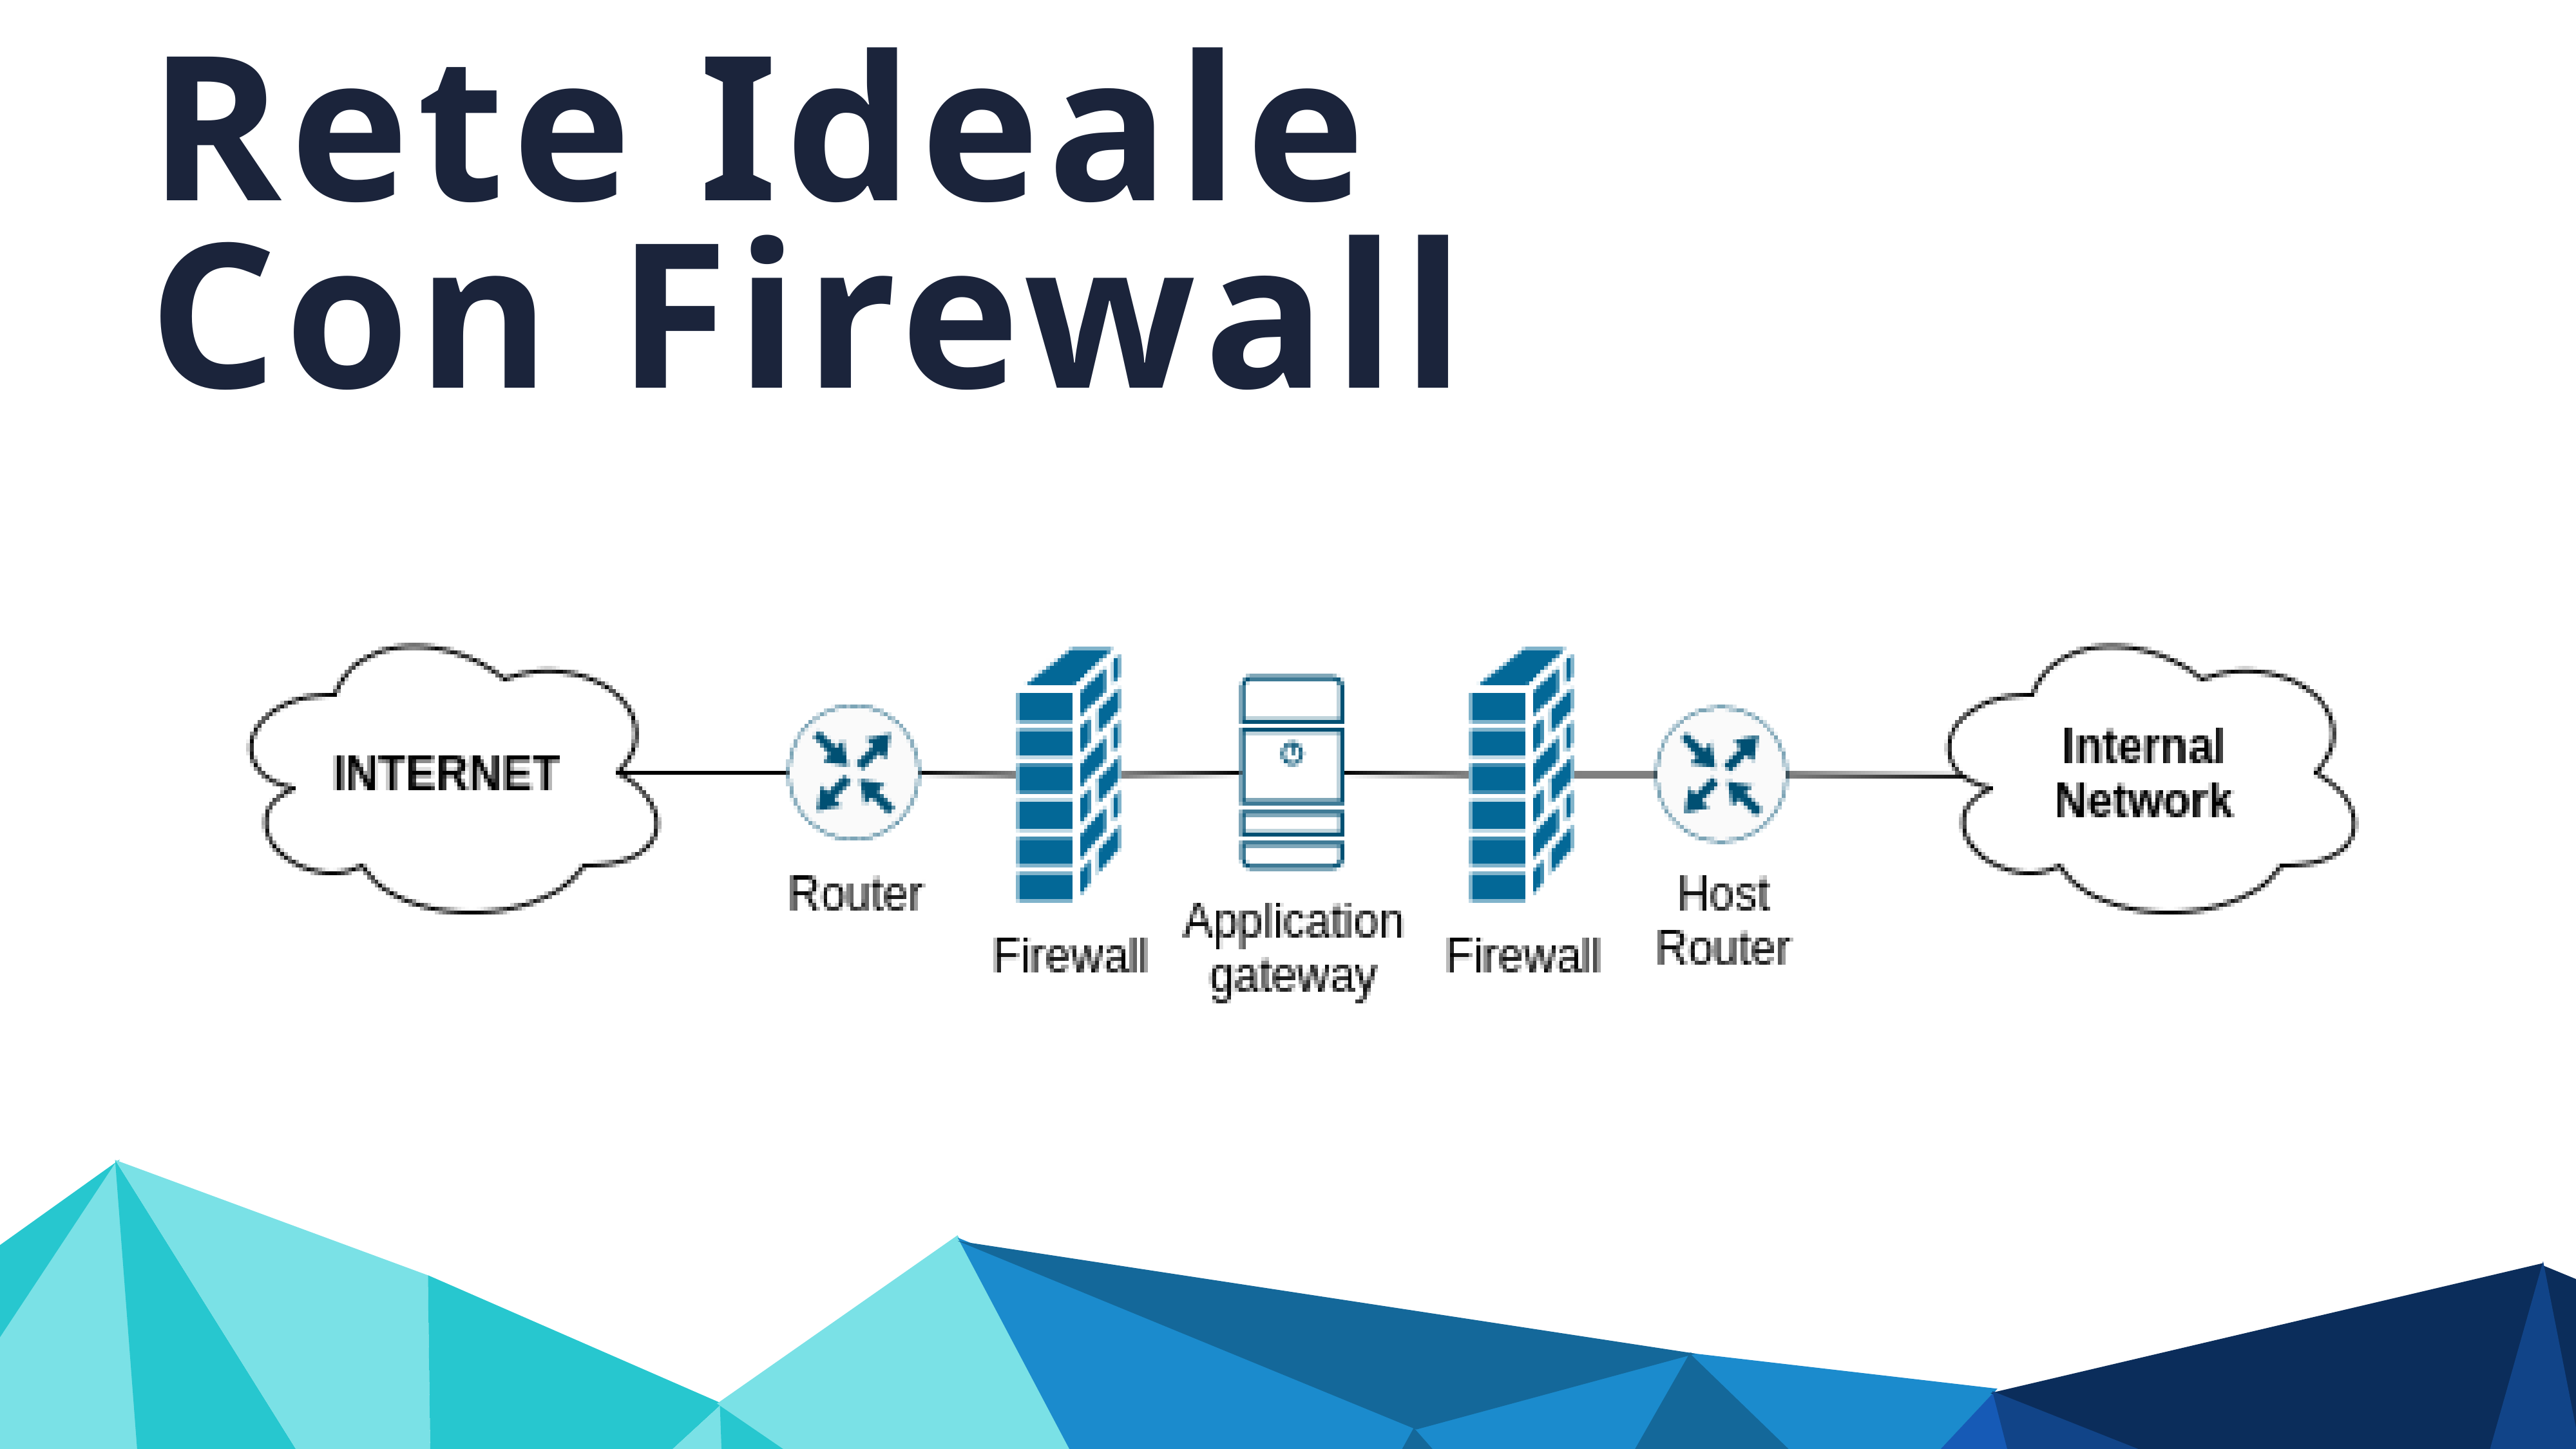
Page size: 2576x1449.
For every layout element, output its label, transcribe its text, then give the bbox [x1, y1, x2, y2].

picture [220, 616, 2374, 1008]
text_box Rete Ideale Con Firewall [139, 48, 1476, 433]
text_box Rete Ideale Con Firewall [825, 113, 869, 178]
